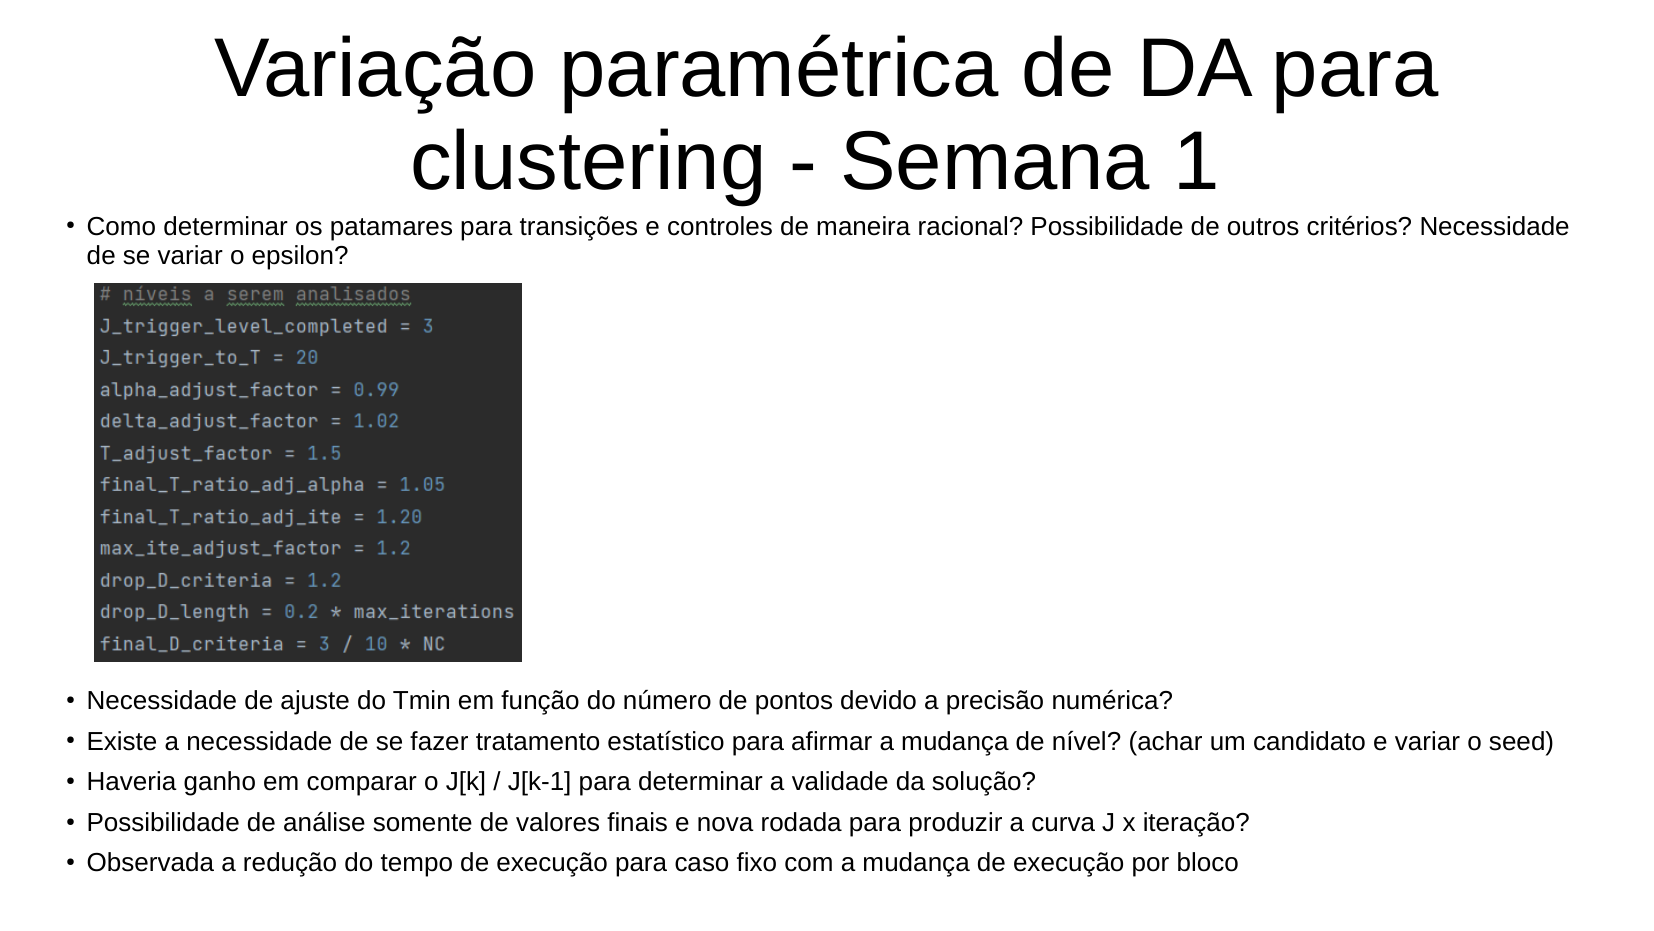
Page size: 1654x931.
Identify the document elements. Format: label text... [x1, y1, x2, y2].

title Variação paramétrica de DA para clustering - Semana 1 [82, 21, 1571, 208]
picture [94, 283, 522, 662]
list Como determinar os patamares para transições e controles de maneira racional? Possibilidade de outros critérios? Necessidade de se variar o epsilon? Necessidade de ajuste do Tmin em função do número de pontos devido a precisão numérica? Existe a necessidade de se fazer tratamento estatístico para afirmar a mudança de nível? (achar um candidato e variar o seed) Haveria ganho em comparar o J[k] / J[k-1] para determinar a validade da solução? Possibilidade de análise somente de valores finais e nova rodada para produzir a curva J x iteração? Observada a redução do tempo de execução para caso fixo com a mudança de execução por bloco [59, 211, 1607, 910]
